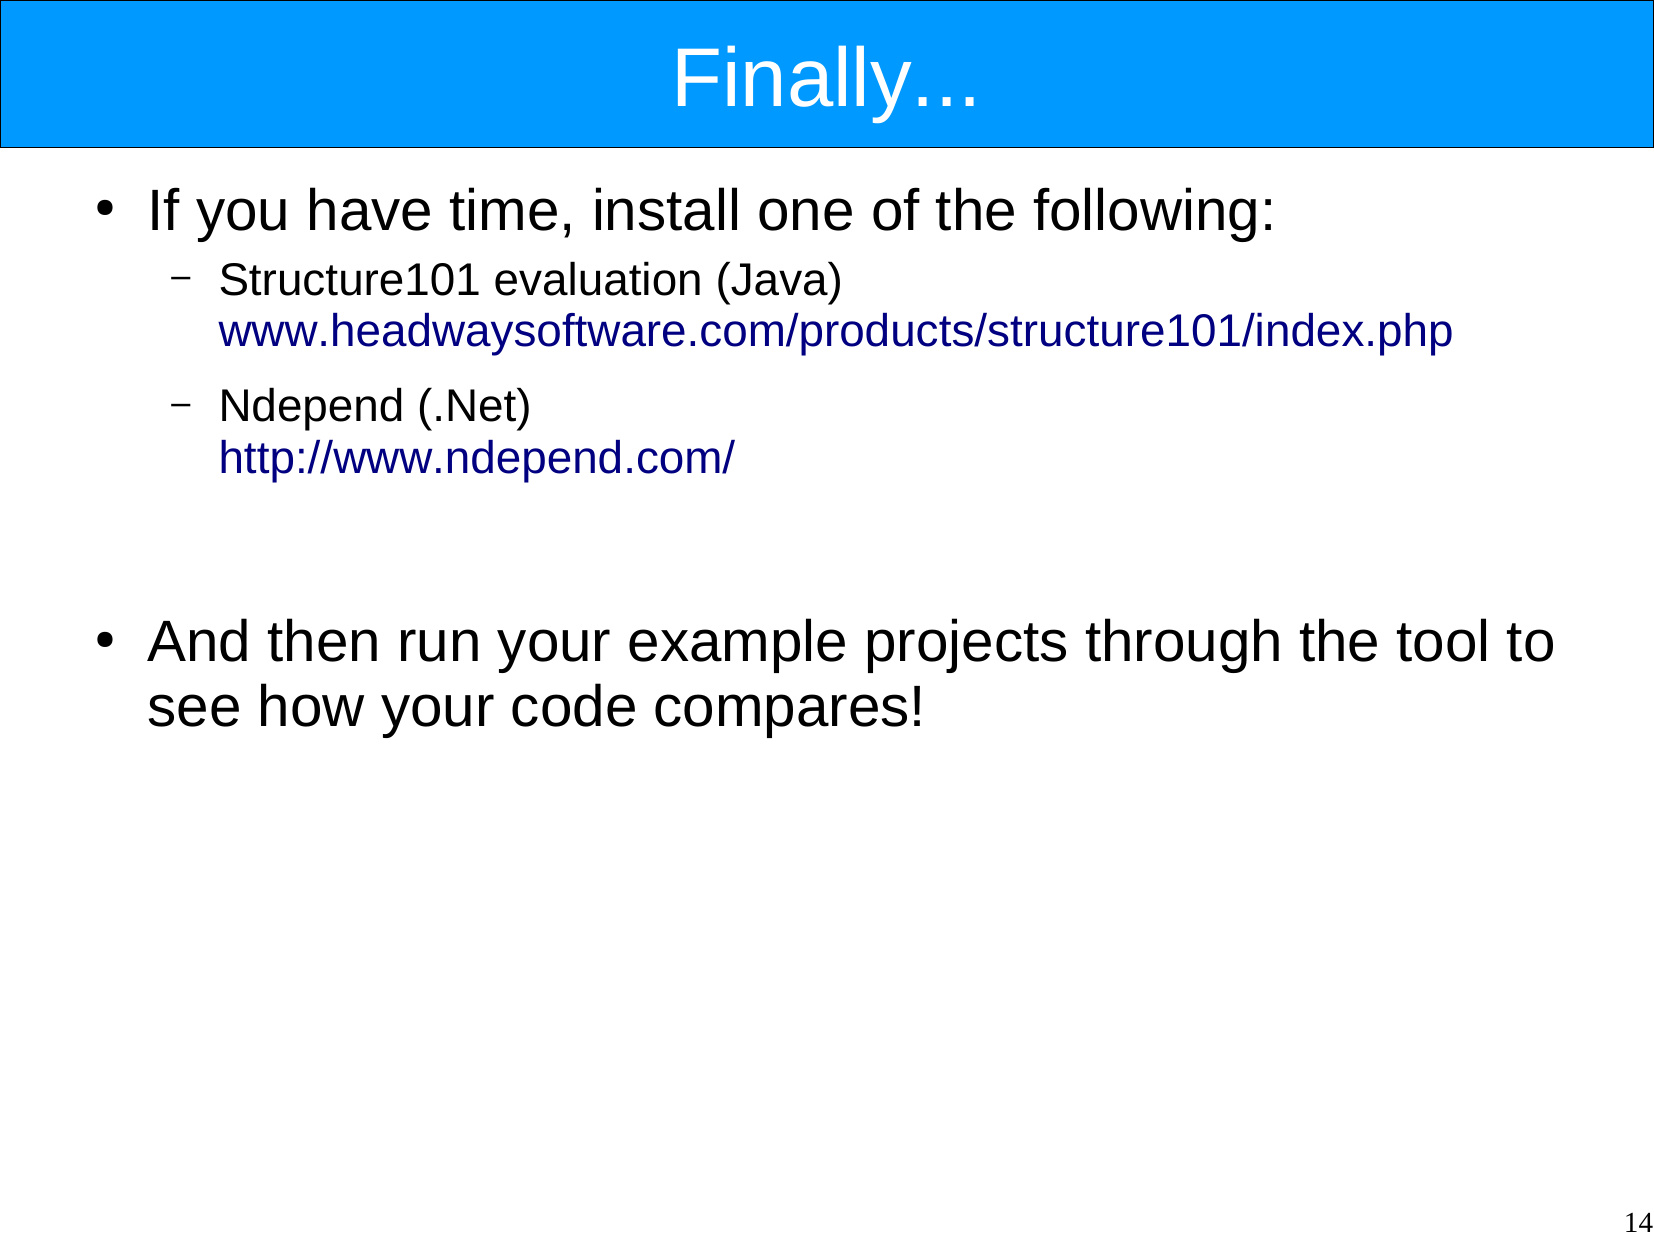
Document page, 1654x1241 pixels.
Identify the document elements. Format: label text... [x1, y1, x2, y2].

list If you have time, install one of the following: Structure101 evaluation (Java) www.headwaysoftware.com/products/structure101/index.php Ndepend (.Net) http://www.ndepend.com/ And then run your example projects through the tool to see how your code compares! [76, 177, 1565, 1211]
title Finally... [82, 13, 1571, 142]
